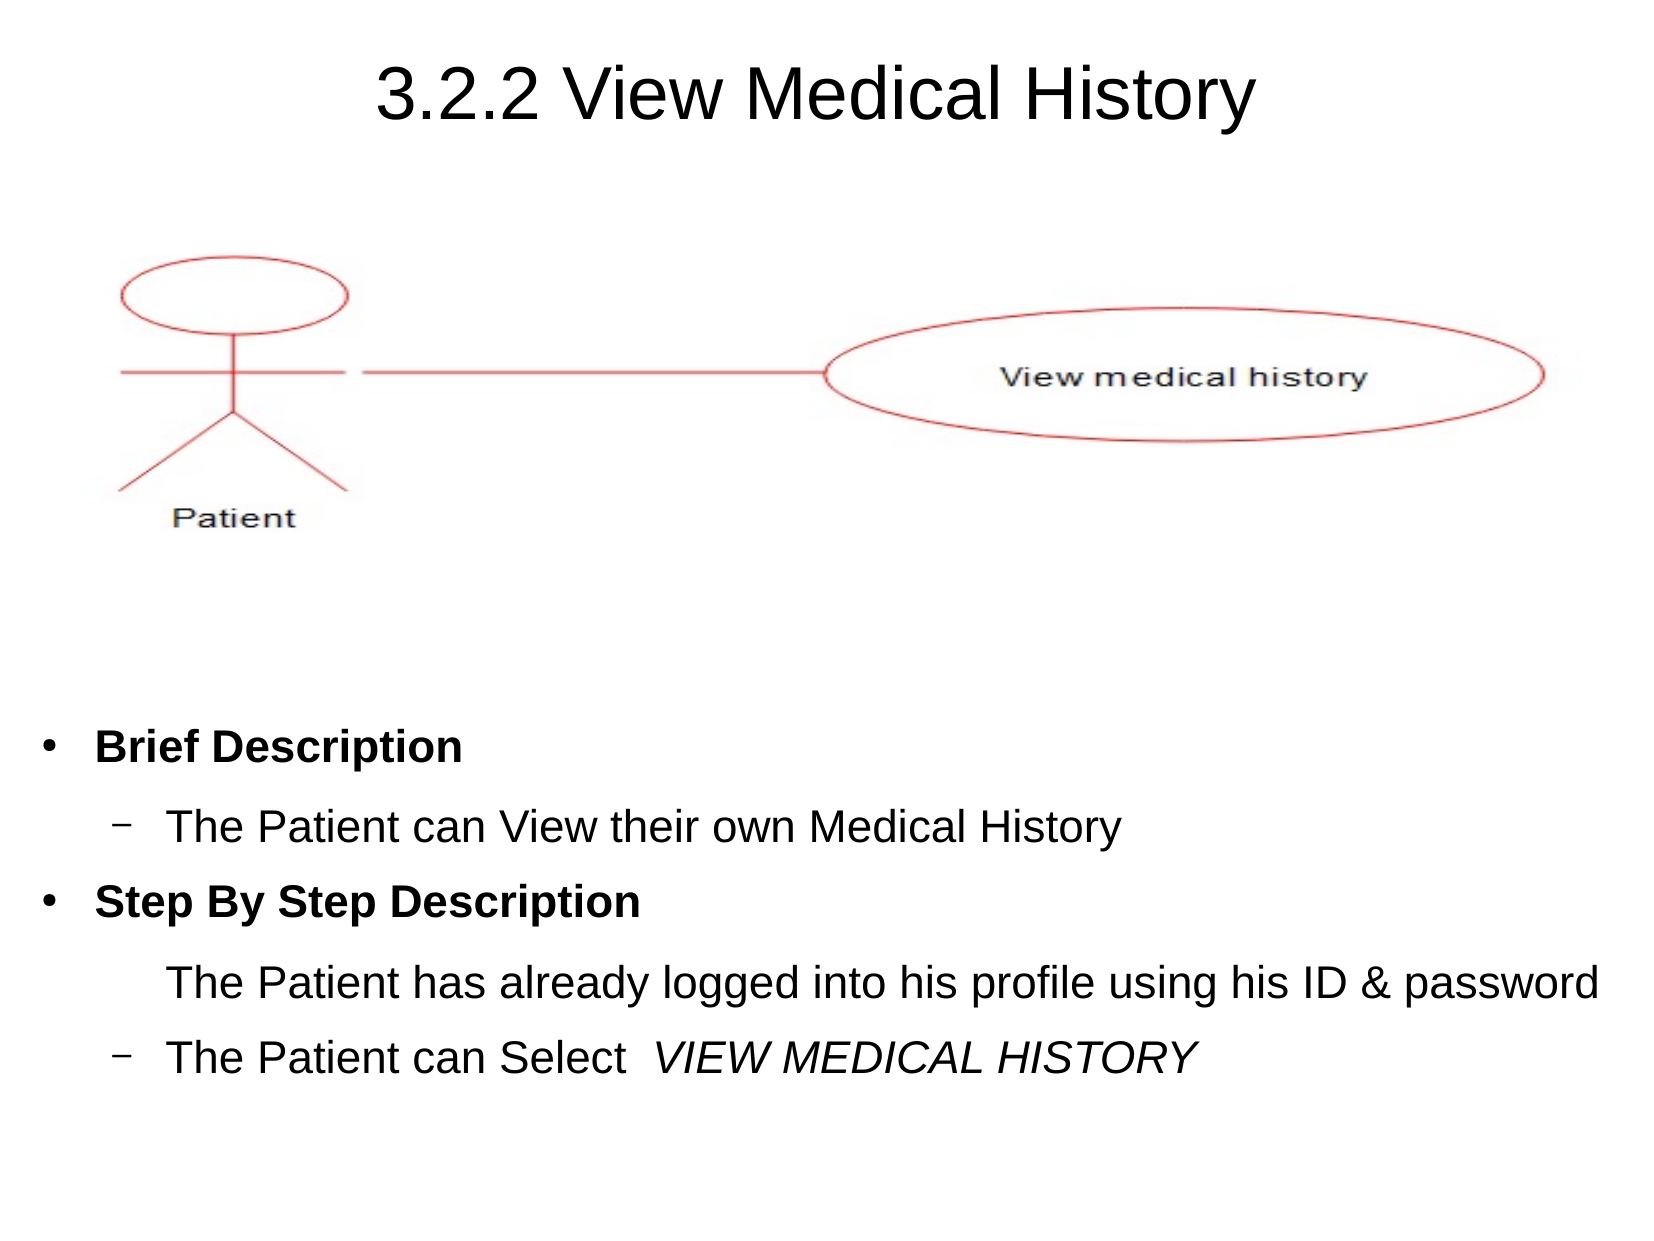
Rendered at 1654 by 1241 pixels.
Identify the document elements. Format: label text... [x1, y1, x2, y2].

title 3.2.2 View Medical History [82, 23, 1571, 164]
list Brief Description The Patient can View their own Medical History Step By Step Description The Patient has already logged into his profile using his ID & password The Patient can Select VIEW MEDICAL HISTORY [23, 720, 1654, 1241]
picture [0, 173, 1642, 638]
